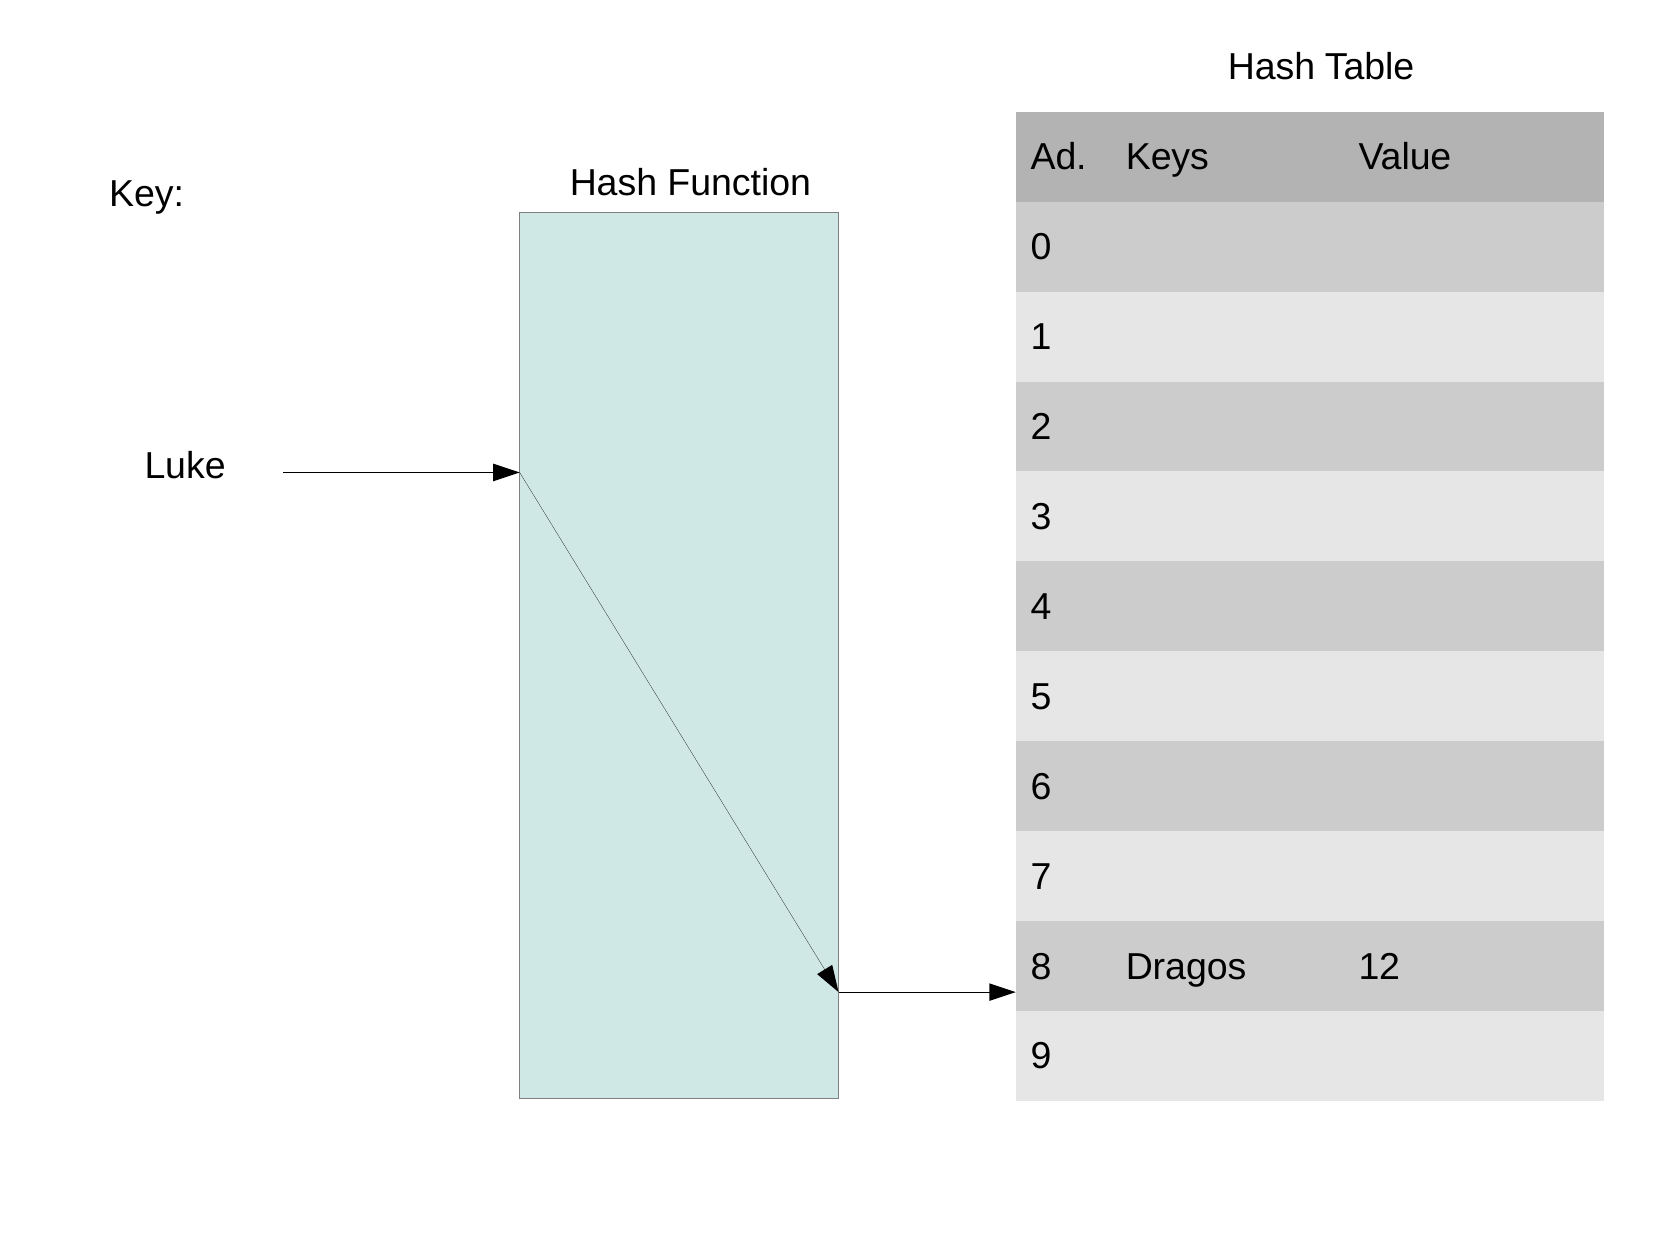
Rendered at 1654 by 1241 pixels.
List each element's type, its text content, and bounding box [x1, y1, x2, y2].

table_cell Dragos [1111, 921, 1344, 1011]
table_cell [1111, 292, 1344, 382]
table_cell [1111, 651, 1344, 741]
table_cell [1344, 831, 1604, 921]
table_cell [1111, 471, 1344, 561]
table_cell 3 [1016, 471, 1111, 561]
table_header Ad. [1016, 112, 1111, 202]
table_cell 12 [1344, 921, 1604, 1011]
text_box Hash Table [1213, 37, 1430, 95]
table_cell [1111, 202, 1344, 292]
text_box [519, 212, 839, 989]
table_cell [1111, 382, 1344, 471]
table_cell [1344, 561, 1604, 651]
text_box [519, 474, 839, 1099]
table_cell [1111, 741, 1344, 831]
table_cell [1344, 292, 1604, 382]
text_box Hash Function [555, 153, 827, 211]
table_cell [1344, 382, 1604, 471]
table_cell 4 [1016, 561, 1111, 651]
table_cell 5 [1016, 651, 1111, 741]
table_cell 7 [1016, 831, 1111, 921]
table_header Value [1344, 112, 1604, 202]
table_cell 1 [1016, 292, 1111, 382]
table_cell 2 [1016, 382, 1111, 471]
text_box Luke [129, 437, 485, 494]
table_cell 0 [1016, 202, 1111, 292]
text_box Key: [94, 165, 200, 223]
table_cell [1111, 561, 1344, 651]
table_cell [1111, 1011, 1344, 1101]
table_cell [1111, 831, 1344, 921]
table_cell [1344, 202, 1604, 292]
table_cell [1344, 1011, 1604, 1101]
table_cell [1344, 471, 1604, 561]
table_cell [1344, 741, 1604, 831]
table_cell 6 [1016, 741, 1111, 831]
table_cell [1344, 651, 1604, 741]
table_cell 8 [1016, 921, 1111, 1011]
table_cell 9 [1016, 1011, 1111, 1101]
table_header Keys [1111, 112, 1344, 202]
